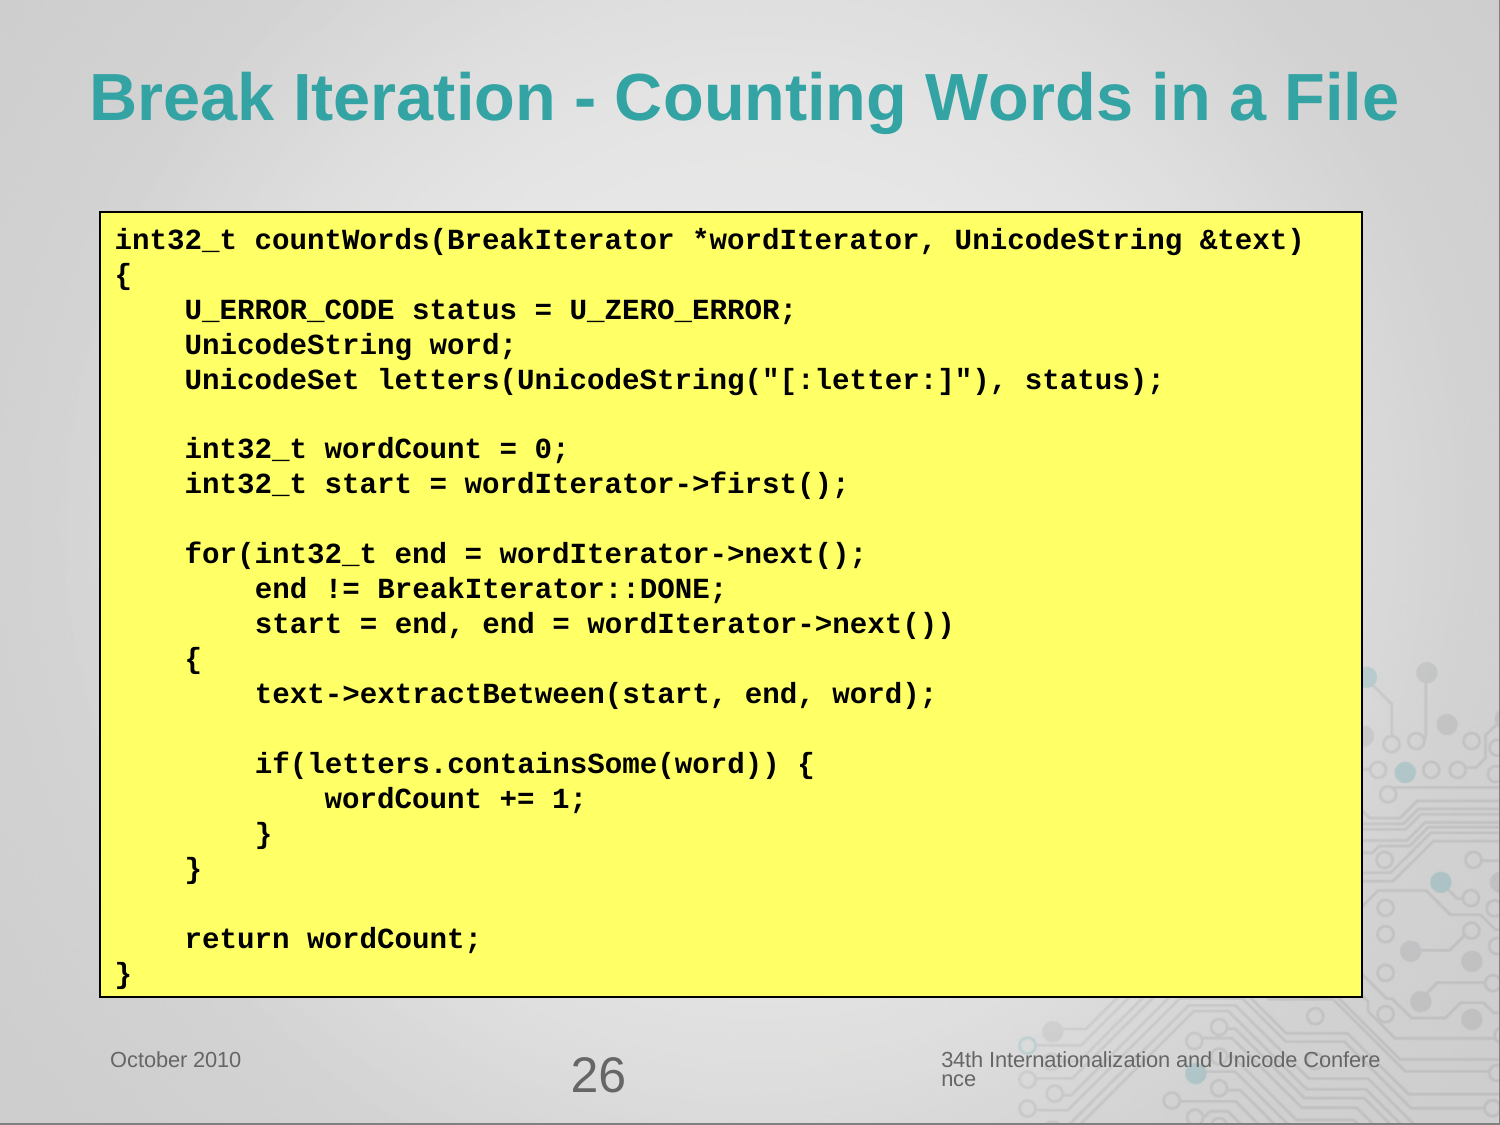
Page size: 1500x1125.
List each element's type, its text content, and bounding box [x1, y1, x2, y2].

text_box int32_t countWords(BreakIterator *wordIterator, UnicodeString &text) { U_ERROR_CODE status = U_ZERO_ERROR; UnicodeString word; UnicodeSet letters(UnicodeString("[:letter:]"), status); int32_t wordCount = 0; int32_t start = wordIterator->first(); for(int32_t end = wordIterator->next(); end != BreakIterator::DONE; start = end, end = wordIterator->next()) { text->extractBetween(start, end, word); if(letters.containsSome(word)) { wordCount += 1; } } return wordCount; } [99, 212, 1363, 997]
title Break Iteration - Counting Words in a File [75, 37, 1426, 150]
picture [0, 0, 1499, 1123]
